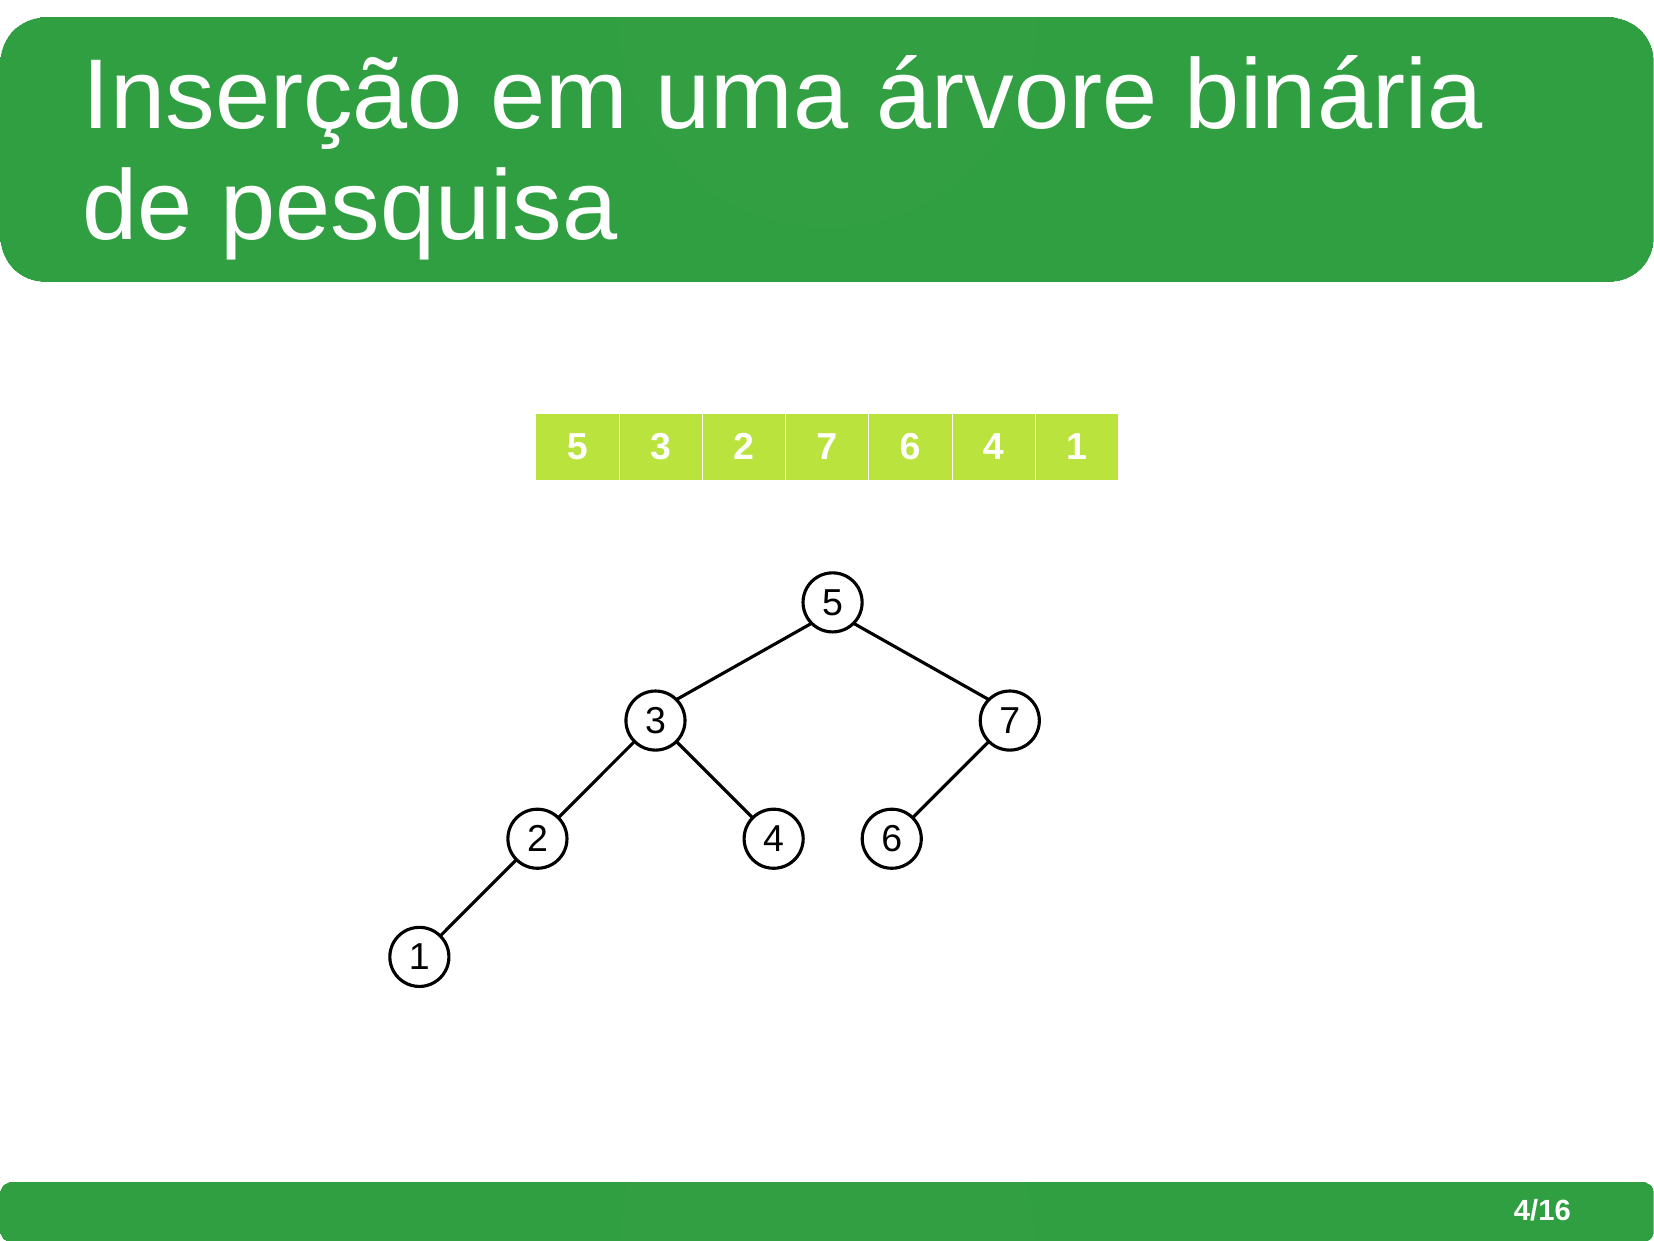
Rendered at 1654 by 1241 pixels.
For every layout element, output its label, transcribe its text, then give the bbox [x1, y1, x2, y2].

text_box 1 [389, 927, 449, 987]
text_box 5 [803, 572, 863, 632]
table_header 1 [1036, 414, 1118, 480]
title Inserção em uma árvore binária de pesquisa [82, 38, 1571, 261]
text_box 3 [625, 691, 686, 751]
table_header 2 [703, 414, 785, 480]
table_header 7 [786, 414, 868, 480]
table_header 6 [869, 414, 952, 480]
text_box 6 [862, 809, 922, 869]
text_box 7 [980, 691, 1040, 751]
table_header 3 [620, 414, 702, 480]
text_box 2 [507, 809, 567, 869]
table_header 5 [536, 414, 619, 480]
text_box 4 [744, 809, 804, 869]
table_header 4 [953, 414, 1035, 480]
